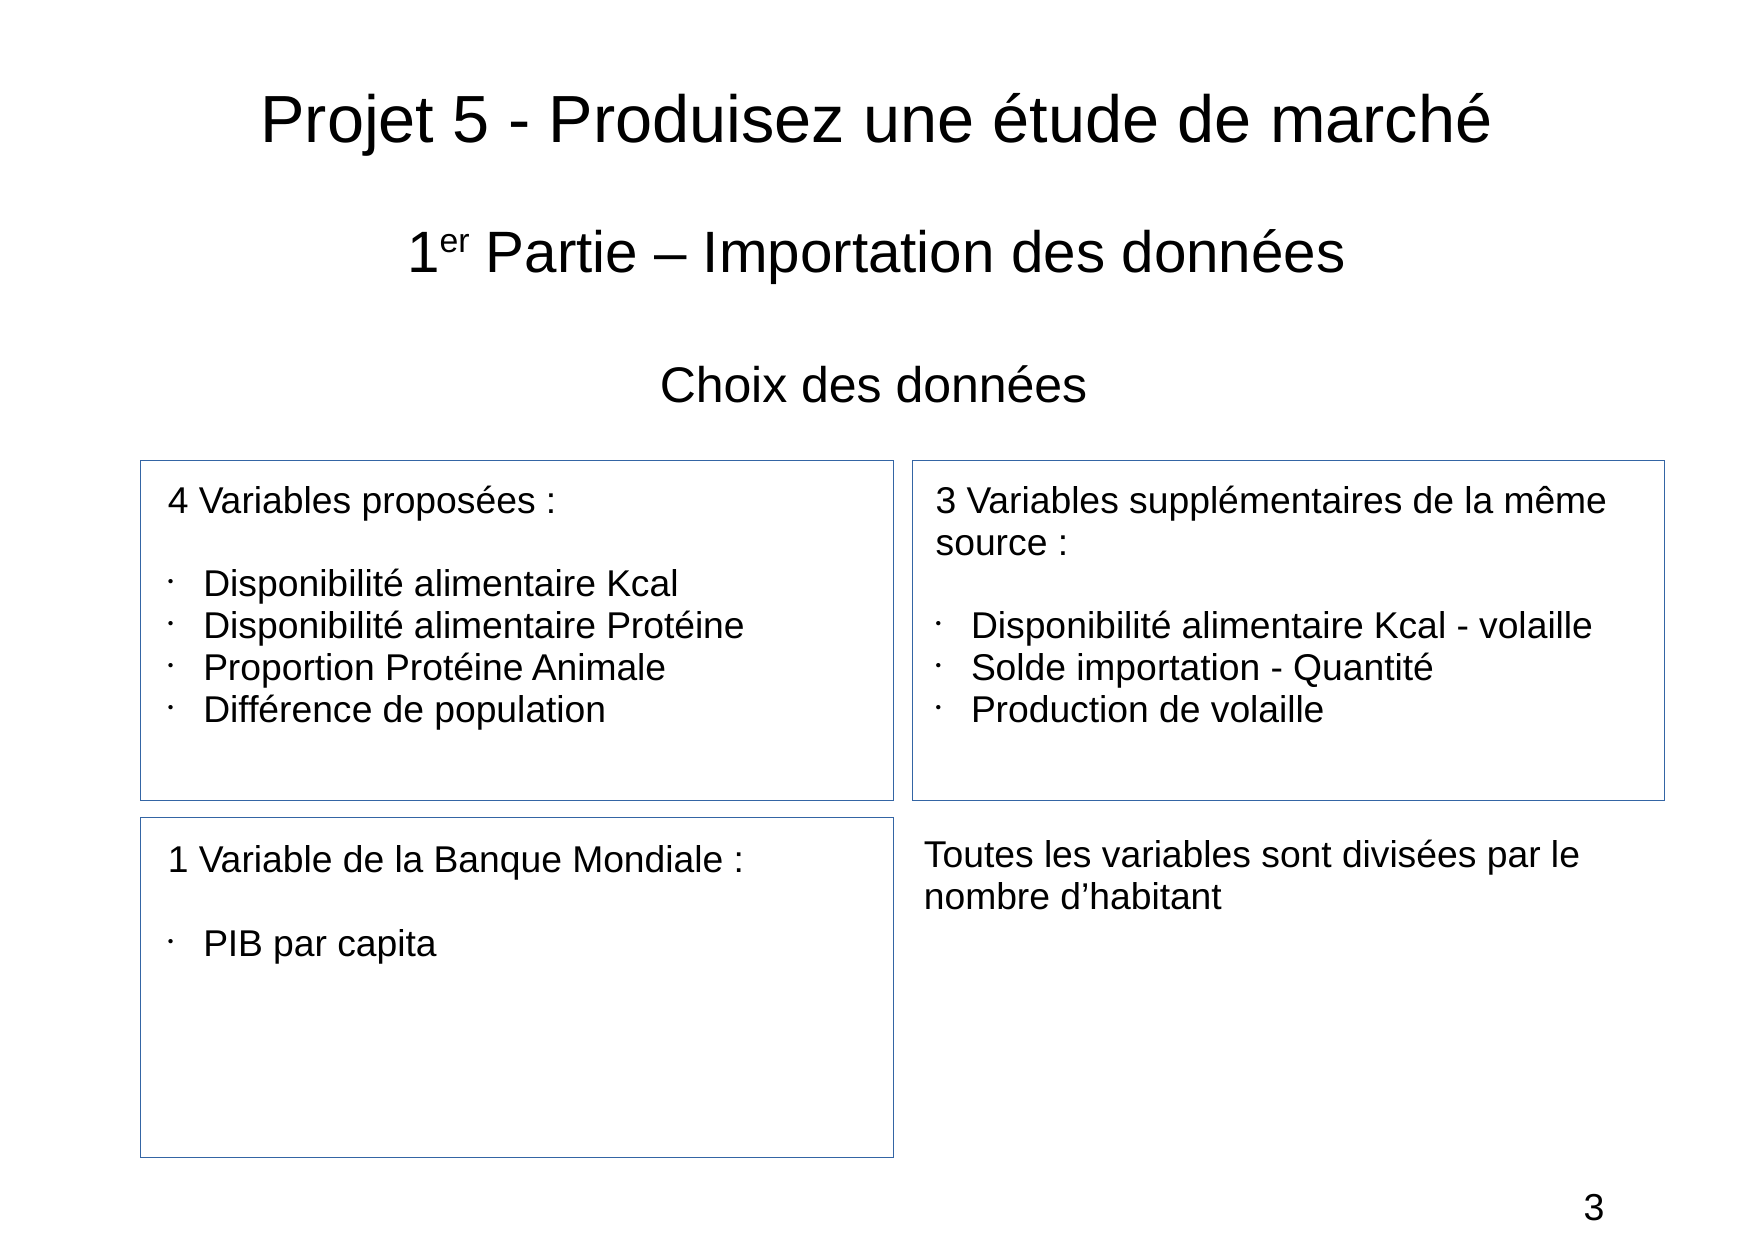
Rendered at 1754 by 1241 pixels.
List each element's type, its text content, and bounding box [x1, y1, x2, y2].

title Projet 5 - Produisez une étude de marché [140, 48, 1614, 188]
text_box 3 Variables supplémentaires de la même source : Disponibilité alimentaire Kcal - volaille Solde importation - Quantité Production de volaille [920, 472, 1654, 985]
text_box 4 Variables proposées : Disponibilité alimentaire Kcal Disponibilité alimentaire Protéine Proportion Protéine Animale Différence de population [153, 472, 886, 831]
subtitle 1er Partie – Importation des données [140, 188, 1614, 316]
text_box <numéro> [1568, 1178, 1754, 1241]
text_box Choix des données [105, 321, 1642, 449]
text_box Toutes les variables sont divisées par le nombre d’habitant [909, 826, 1642, 1005]
text_box 1 Variable de la Banque Mondiale : PIB par capita [153, 831, 886, 1009]
